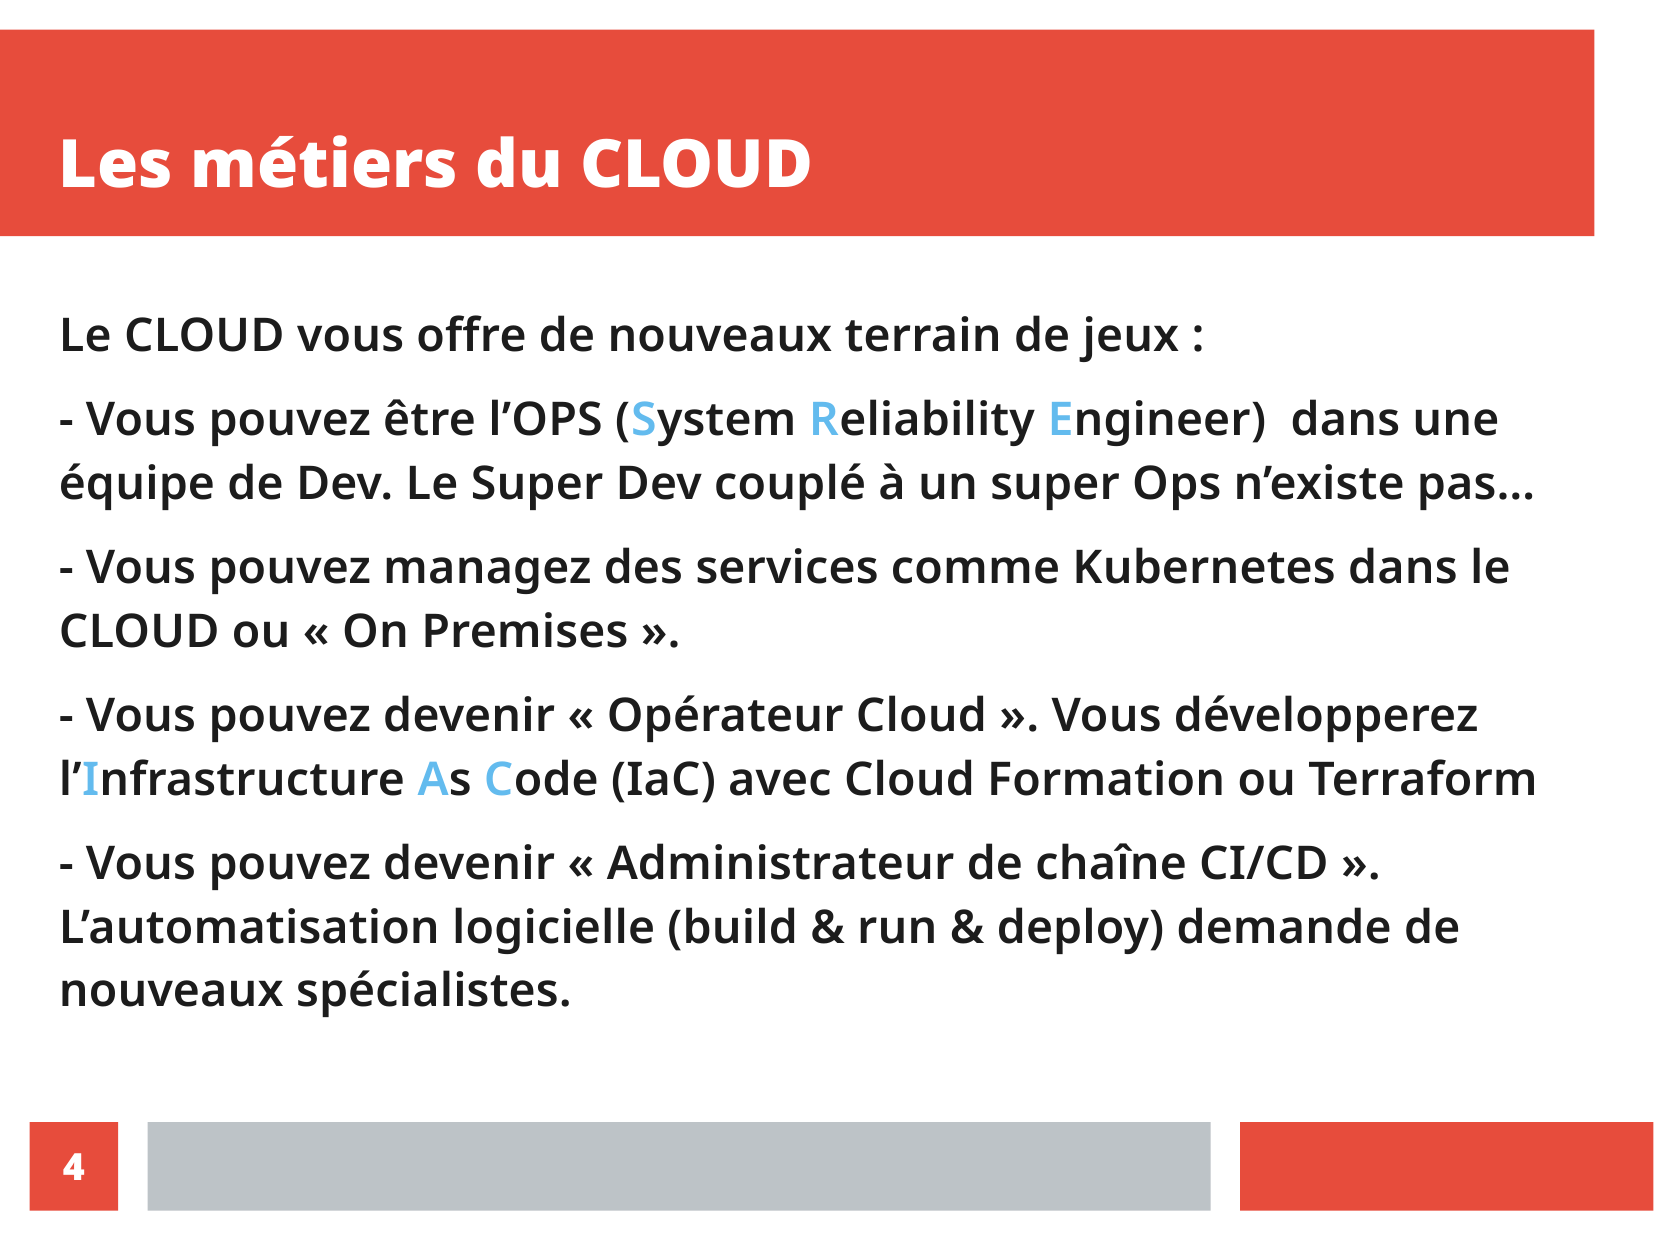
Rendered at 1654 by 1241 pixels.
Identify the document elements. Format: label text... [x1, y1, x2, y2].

title Les métiers du CLOUD [59, 59, 1595, 207]
list Le CLOUD vous offre de nouveaux terrain de jeux : - Vous pouvez être l’OPS (System Reliability Engineer) dans une équipe de Dev. Le Super Dev couplé à un super Ops n’existe pas… - Vous pouvez managez des services comme Kubernetes dans le CLOUD ou « On Premises ». - Vous pouvez devenir « Opérateur Cloud ». Vous développerez l’Infrastructure As Code (IaC) avec Cloud Formation ou Terraform - Vous pouvez devenir « Administrateur de chaîne CI/CD ». L’automatisation logicielle (build & run & deploy) demande de nouveaux spécialistes. [59, 301, 1565, 1069]
